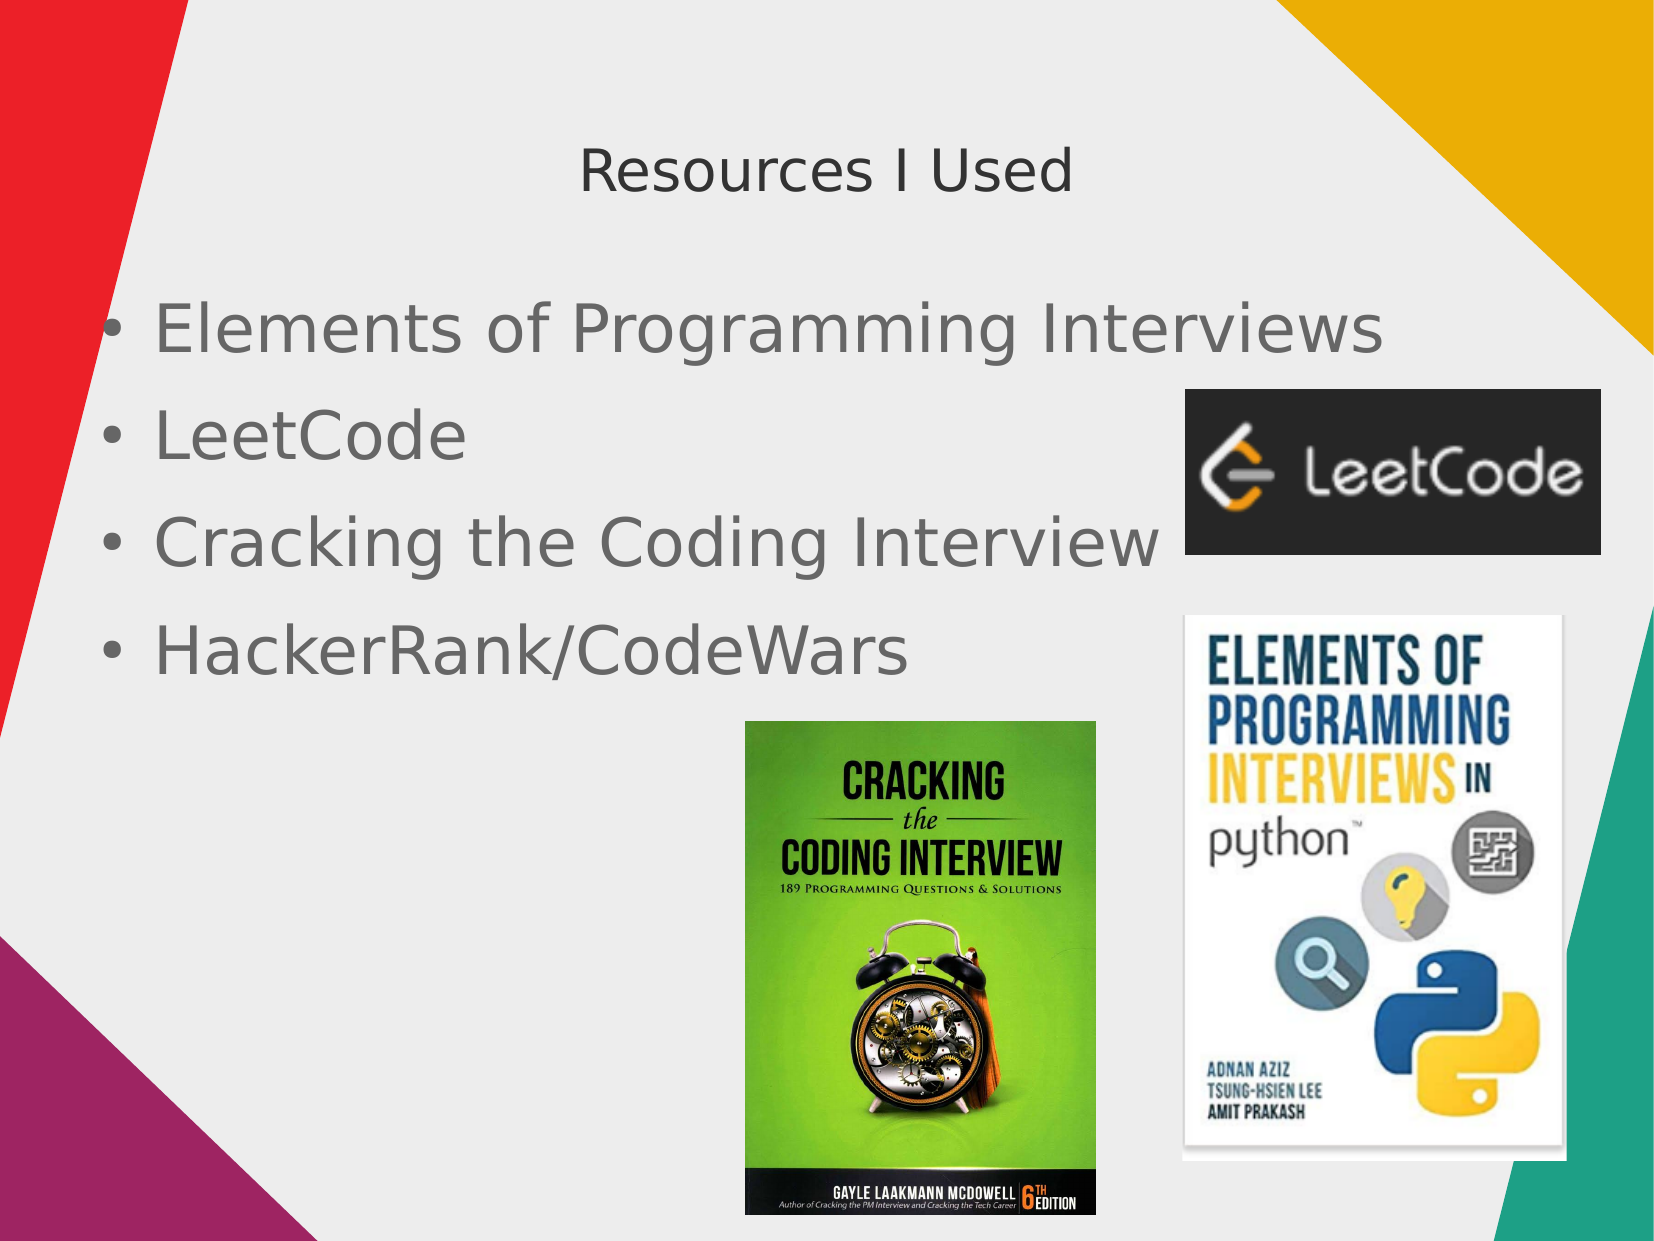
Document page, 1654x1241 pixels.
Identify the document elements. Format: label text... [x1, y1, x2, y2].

title Resources I Used [114, 73, 1539, 271]
picture [1182, 615, 1567, 1161]
picture [1185, 389, 1601, 556]
list Elements of Programming Interviews LeetCode Cracking the Coding Interview HackerRank/CodeWars [82, 290, 1571, 1171]
picture [745, 721, 1096, 1216]
